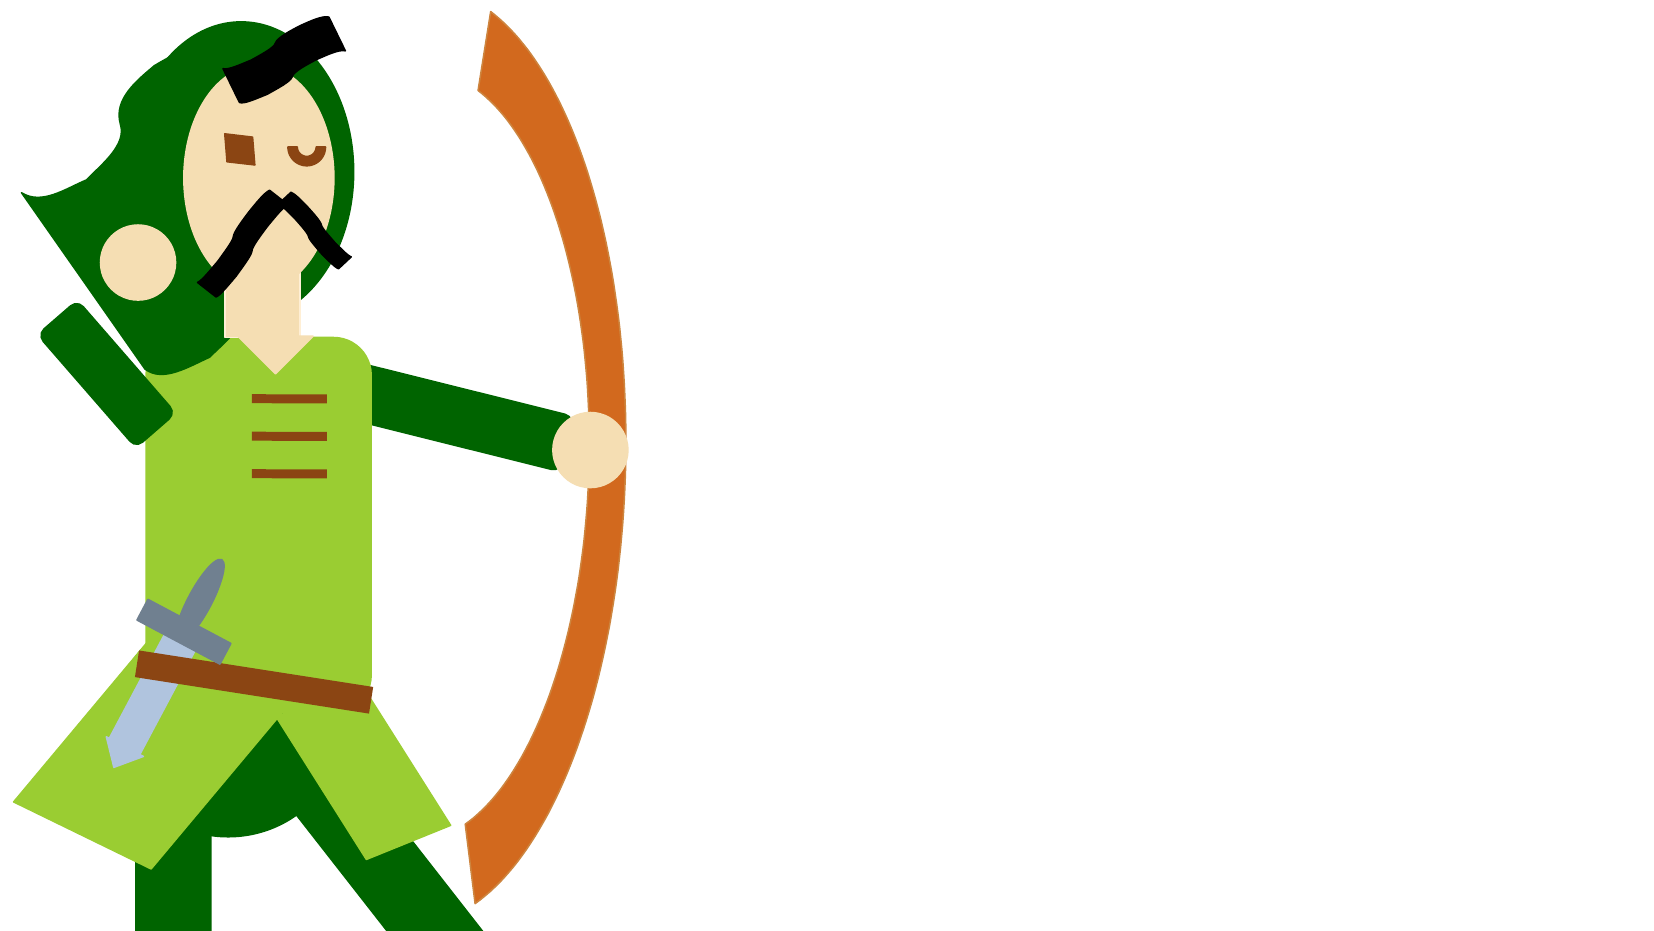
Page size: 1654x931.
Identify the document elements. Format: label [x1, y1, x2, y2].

text_box [13, 653, 483, 931]
text_box [21, 11, 628, 904]
